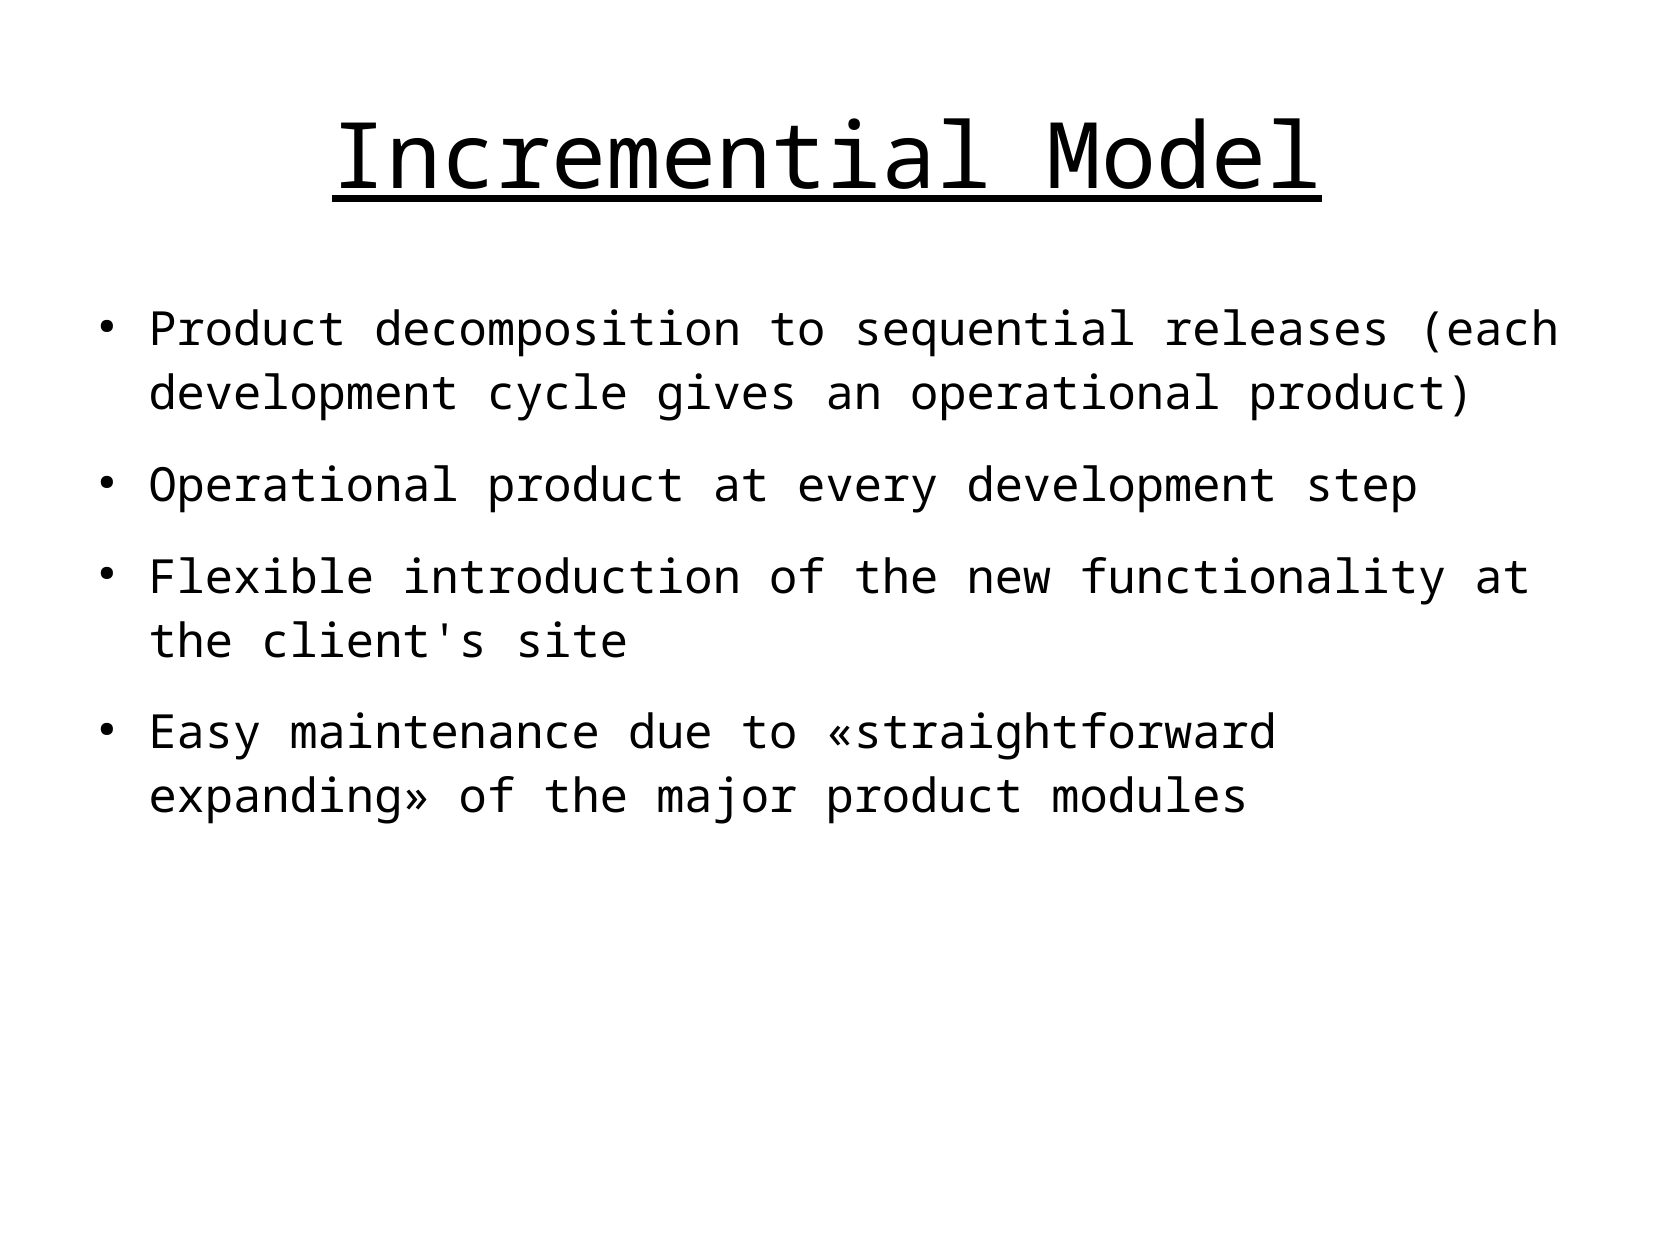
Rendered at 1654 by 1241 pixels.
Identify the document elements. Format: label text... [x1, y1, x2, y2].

title Incremential Model [82, 49, 1571, 257]
list Product decomposition to sequential releases (each development cycle gives an operational product) Operational product at every development step Flexible introduction of the new functionality at the client's site Easy maintenance due to «straightforward expanding» of the major product modules [82, 295, 1571, 886]
